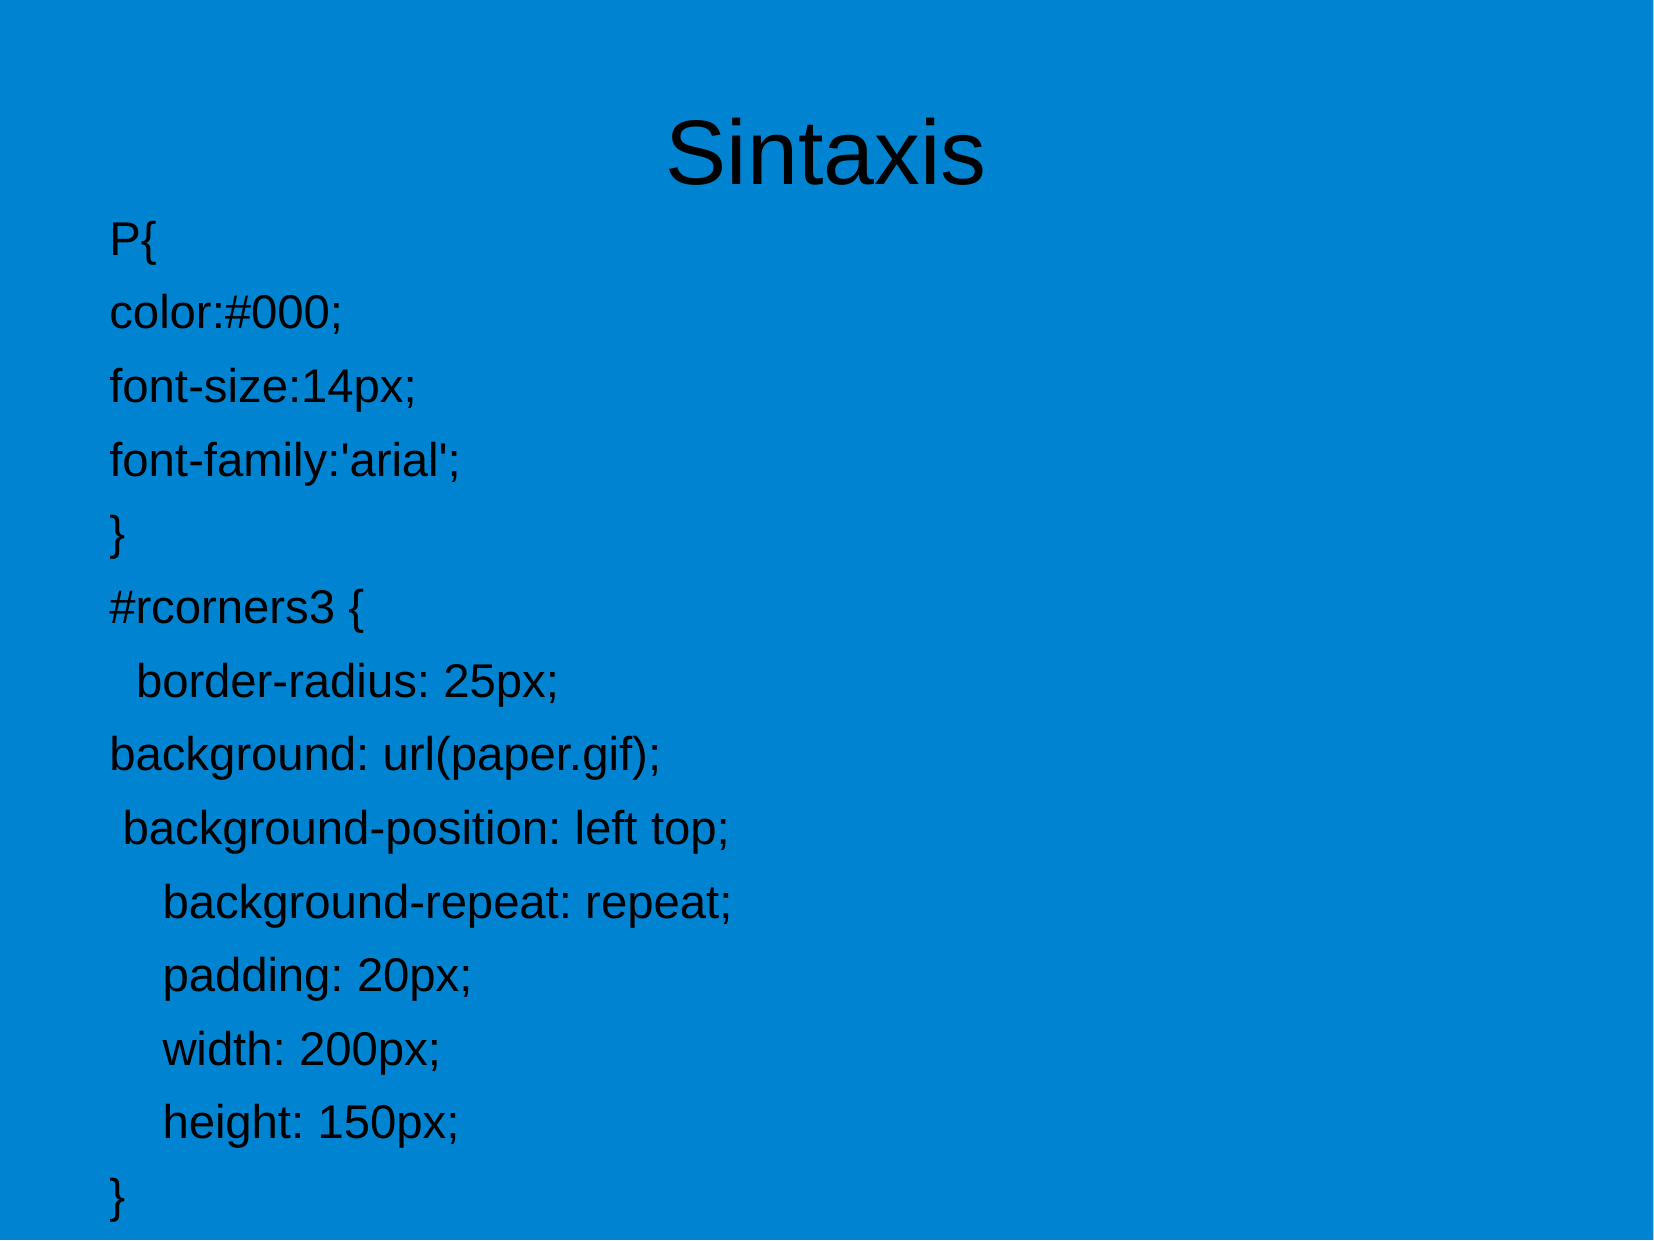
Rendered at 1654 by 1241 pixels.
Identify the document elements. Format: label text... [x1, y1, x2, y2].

title Sintaxis [82, 49, 1571, 257]
list P{ color:#000; font-size:14px; font-family:'arial'; } #rcorners3 { border-radius: 25px; background: url(paper.gif); background-position: left top; background-repeat: repeat; padding: 20px; width: 200px; height: 150px; } [59, 212, 1548, 1241]
